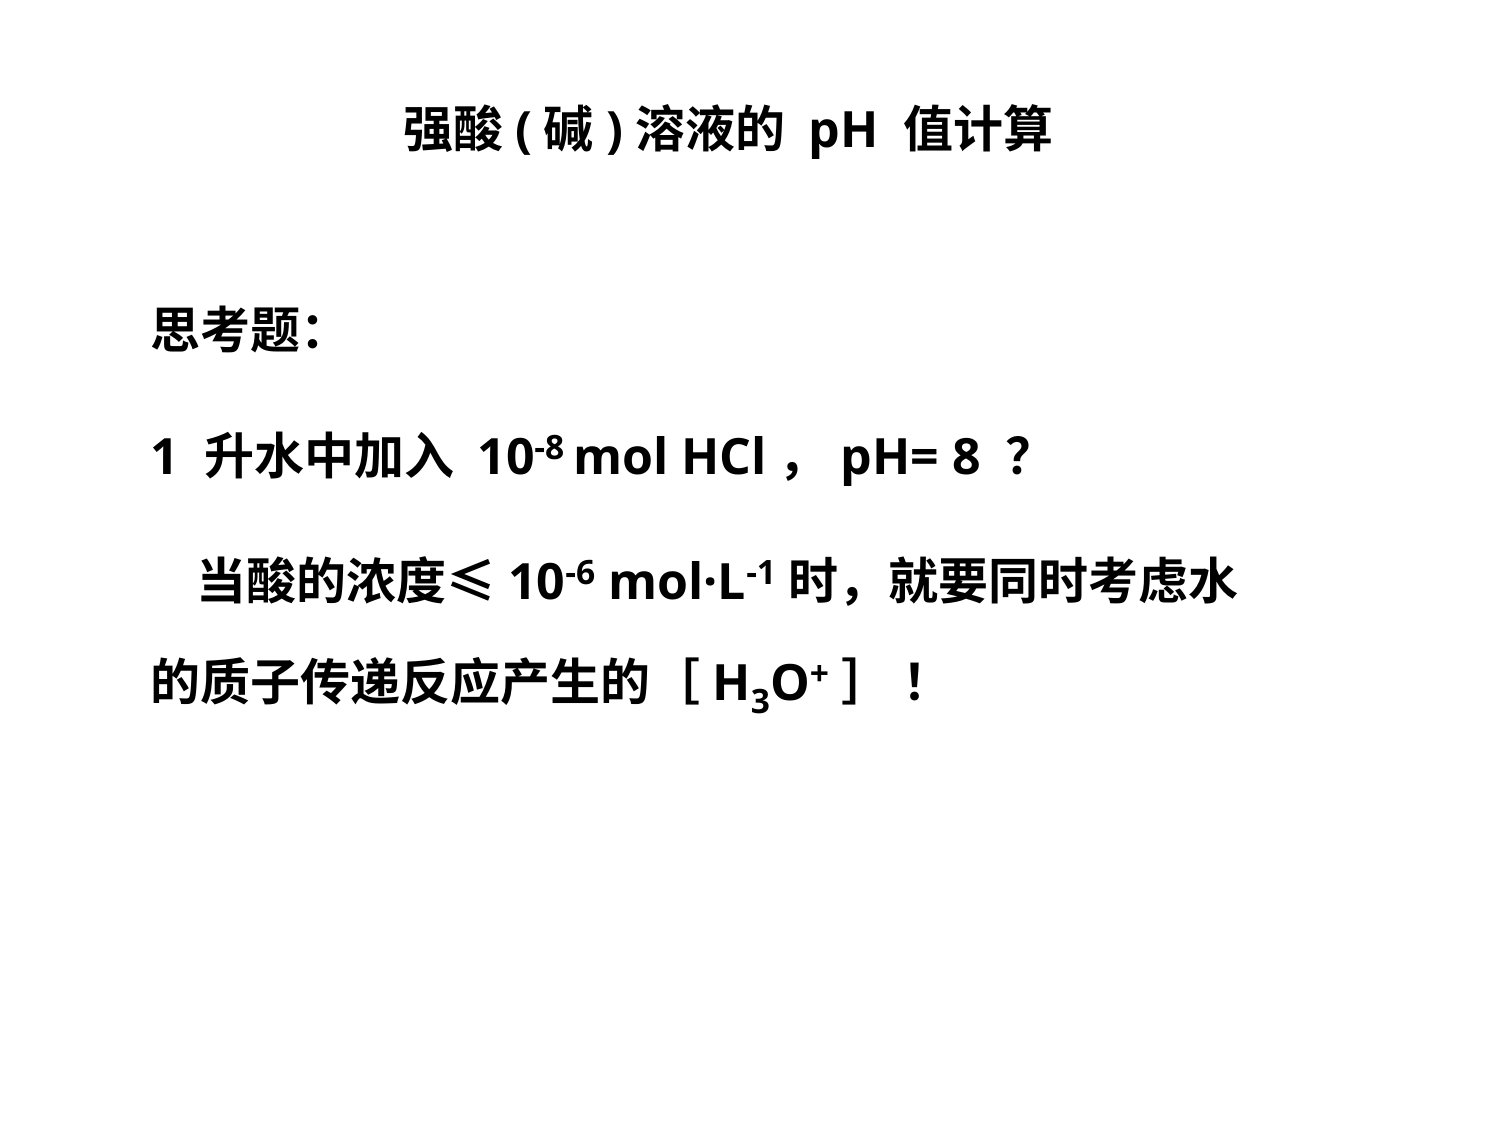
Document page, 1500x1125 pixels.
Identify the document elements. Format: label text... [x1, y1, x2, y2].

text_box 思考题： 1 升水中加入 10-8 mol HCl，pH= 8 ？ 当酸的浓度≤10-6 mol·L-1时，就要同时考虑水的质子传递反应产生的［H3O+］ ！ [135, 255, 1273, 714]
title 强酸(碱)溶液的 pH 值计算 [53, 90, 1404, 205]
